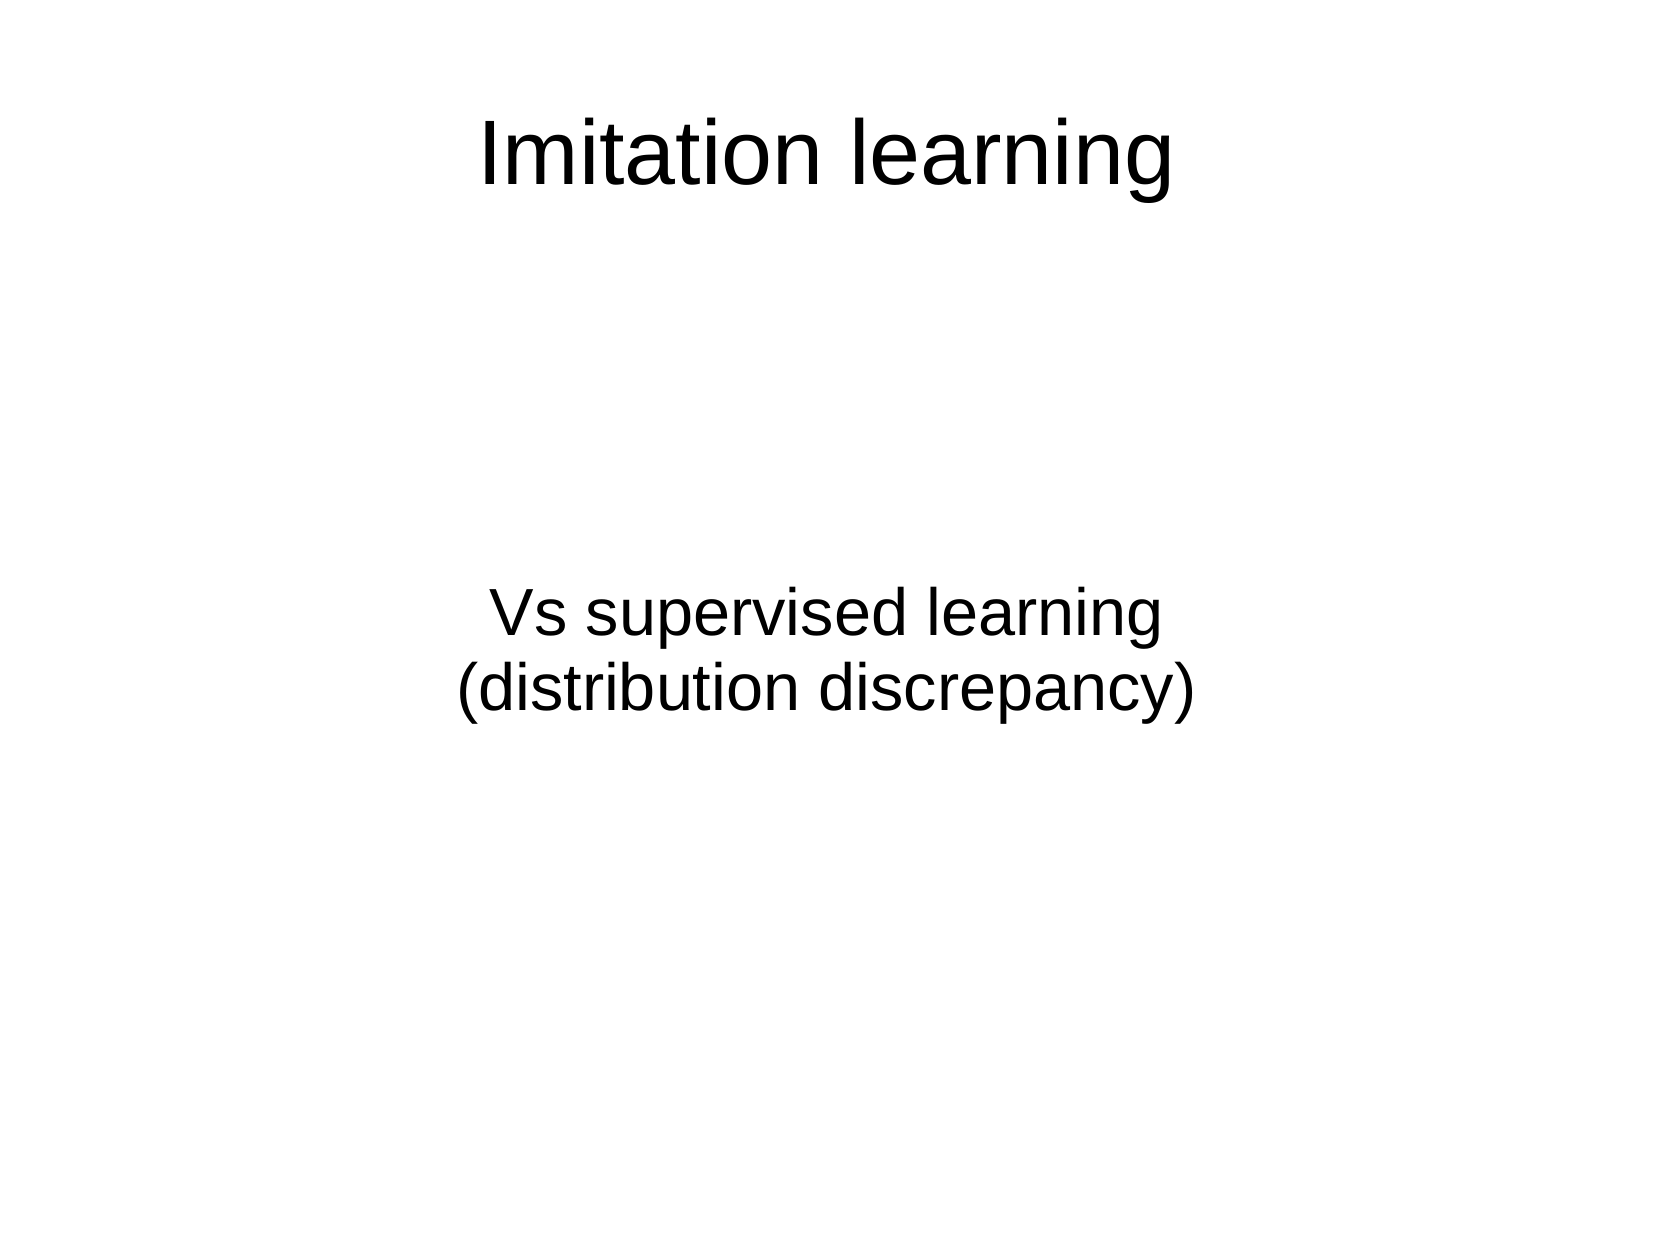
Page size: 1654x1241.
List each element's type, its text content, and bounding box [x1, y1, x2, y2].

title Imitation learning [82, 49, 1571, 257]
subtitle Vs supervised learning (distribution discrepancy) [82, 290, 1571, 1010]
